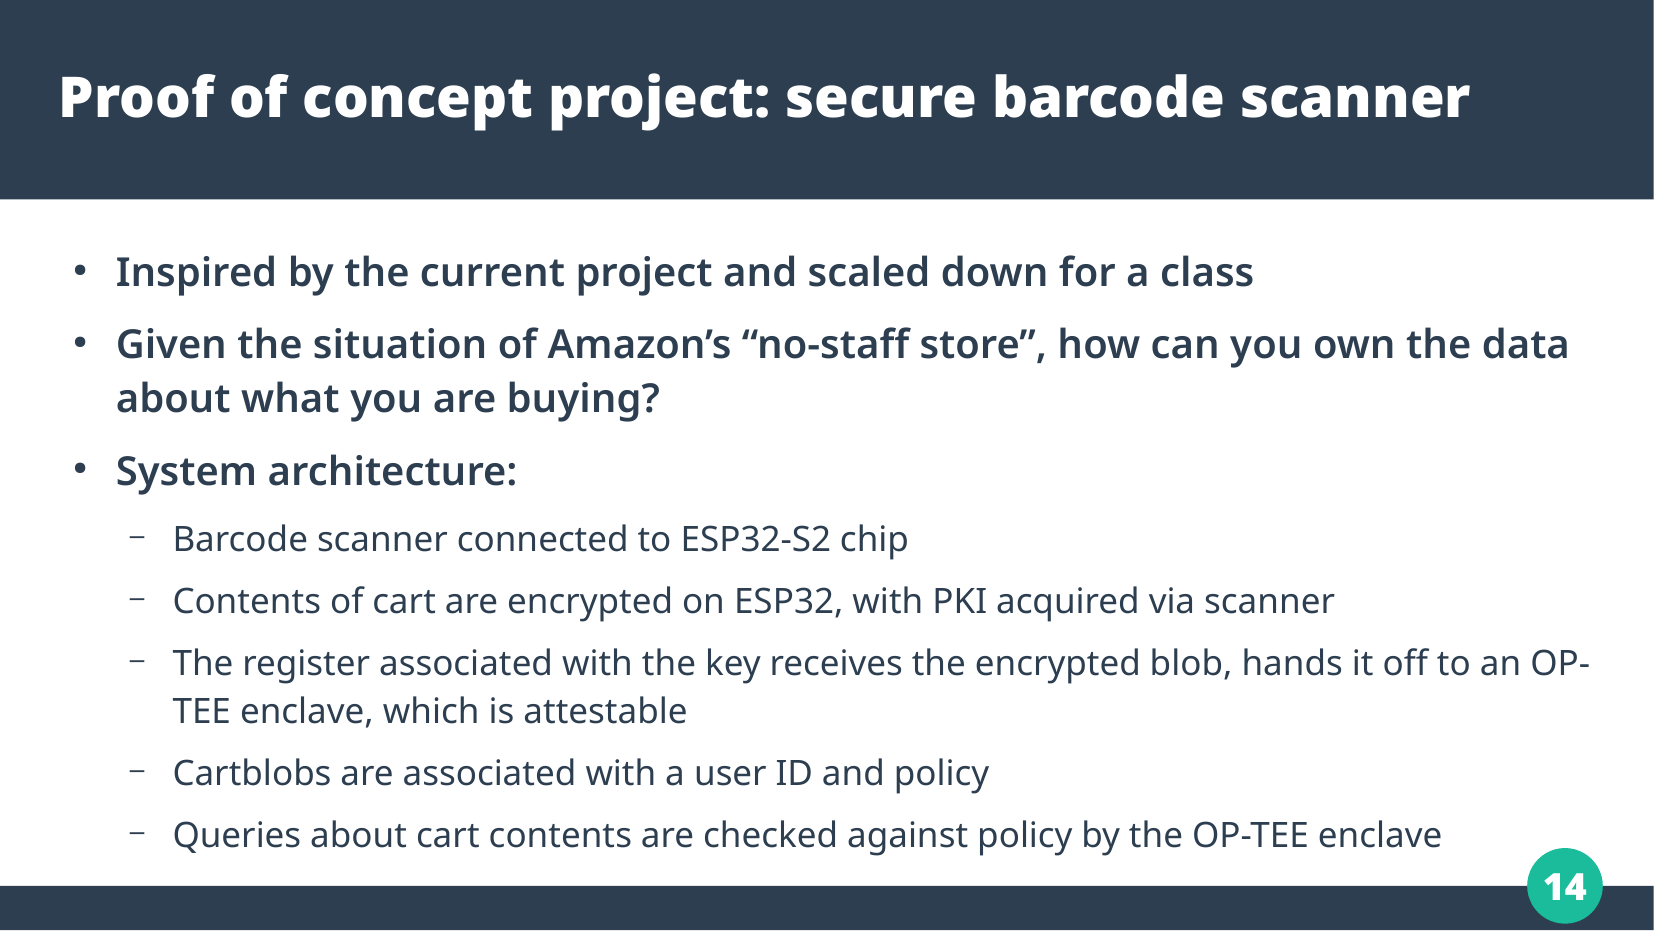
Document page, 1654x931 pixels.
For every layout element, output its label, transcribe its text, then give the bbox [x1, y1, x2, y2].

title Proof of concept project: secure barcode scanner [59, 37, 1595, 156]
list Inspired by the current project and scaled down for a class Given the situation of Amazon’s “no-staff store”, how can you own the data about what you are buying? System architecture: Barcode scanner connected to ESP32-S2 chip Contents of cart are encrypted on ESP32, with PKI acquired via scanner The register associated with the key receives the encrypted blob, hands it off to an OP-TEE enclave, which is attestable Cartblobs are associated with a user ID and policy Queries about cart contents are checked against policy by the OP-TEE enclave [59, 243, 1595, 864]
